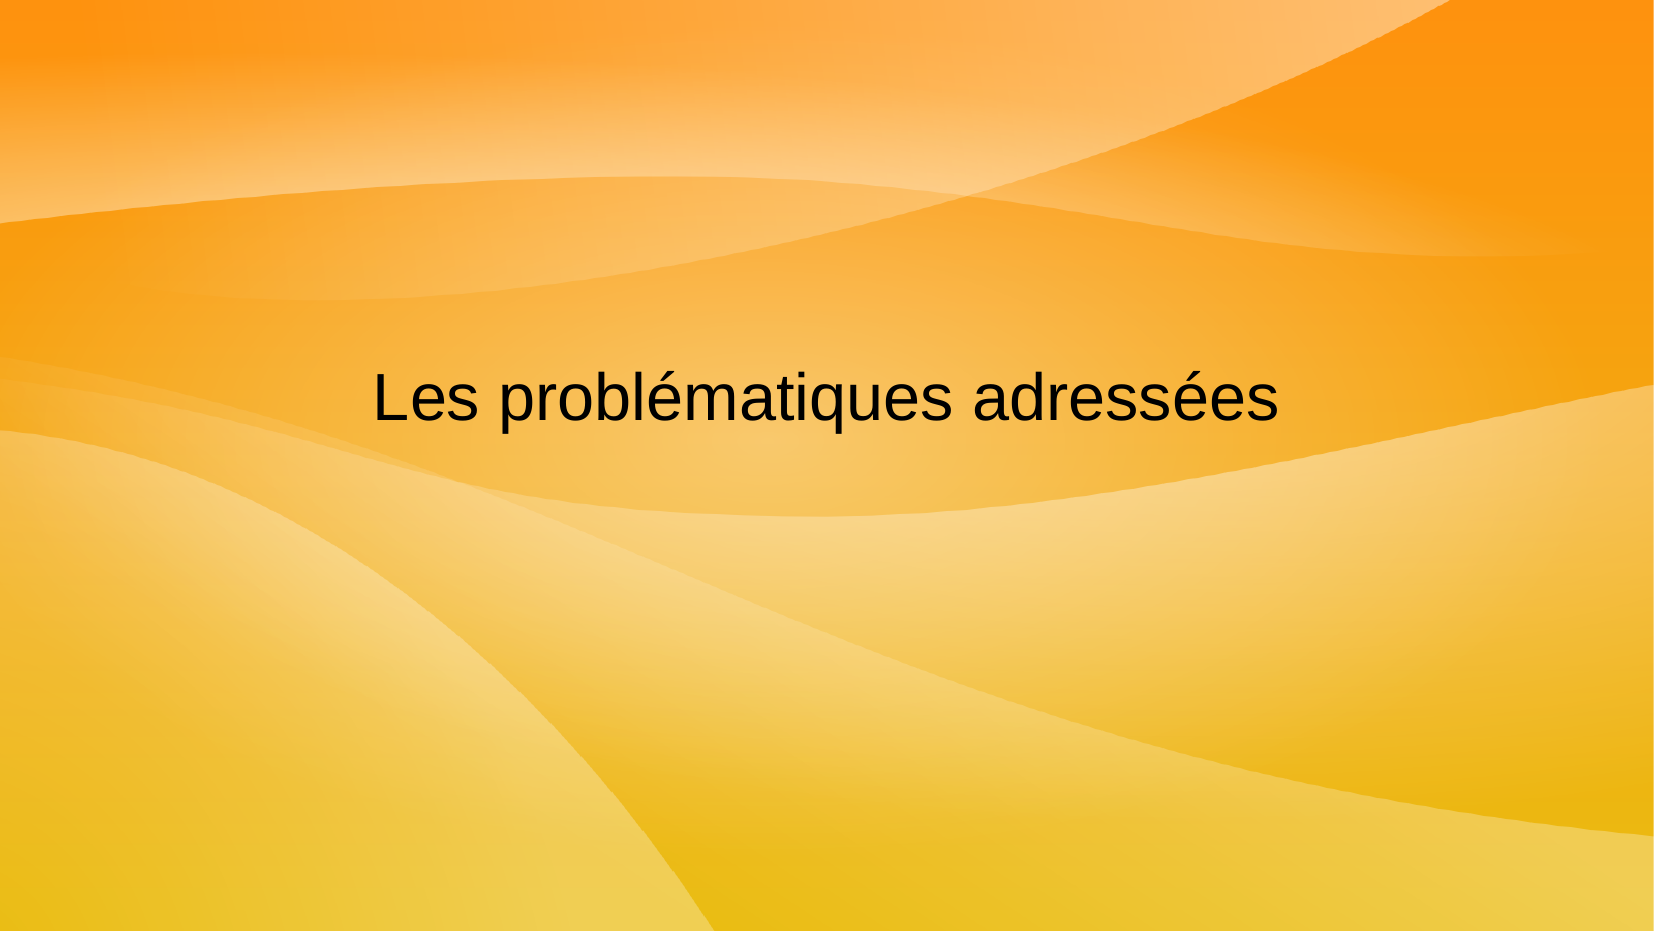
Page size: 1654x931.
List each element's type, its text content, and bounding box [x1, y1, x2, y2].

subtitle Les problématiques adressées [82, 37, 1571, 757]
picture [0, 0, 1654, 931]
